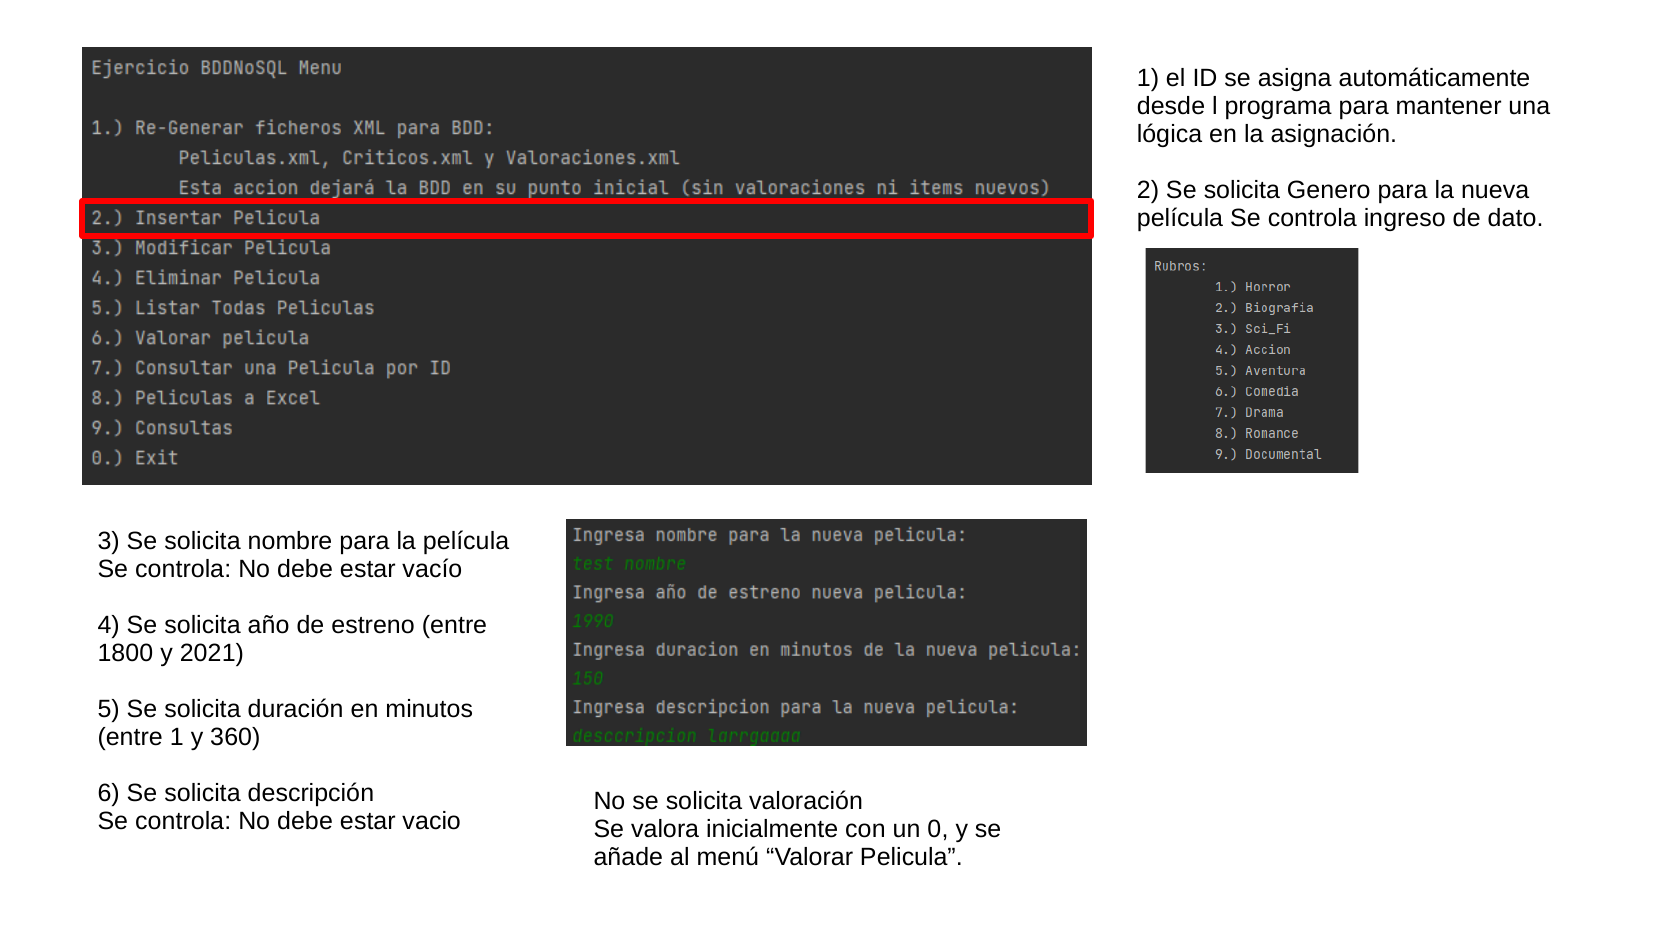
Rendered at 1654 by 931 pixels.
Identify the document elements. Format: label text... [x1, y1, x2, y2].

text_box 3) Se solicita nombre para la película Se controla: No debe estar vacío 4) Se solicita año de estreno (entre 1800 y 2021) 5) Se solicita duración en minutos (entre 1 y 360) 6) Se solicita descripción Se controla: No debe estar vacio [82, 519, 556, 927]
picture [566, 519, 1087, 746]
text_box 1) el ID se asigna automáticamente desde l programa para mantener una lógica en la asignación. 2) Se solicita Genero para la nueva película Se controla ingreso de dato. [1122, 56, 1595, 296]
text_box No se solicita valoración Se valora inicialmente con un 0, y se añade al menú “Valorar Pelicula”. [578, 779, 1046, 879]
picture [85, 204, 1088, 233]
picture [1145, 248, 1359, 473]
picture [82, 47, 1092, 198]
picture [82, 239, 1092, 485]
